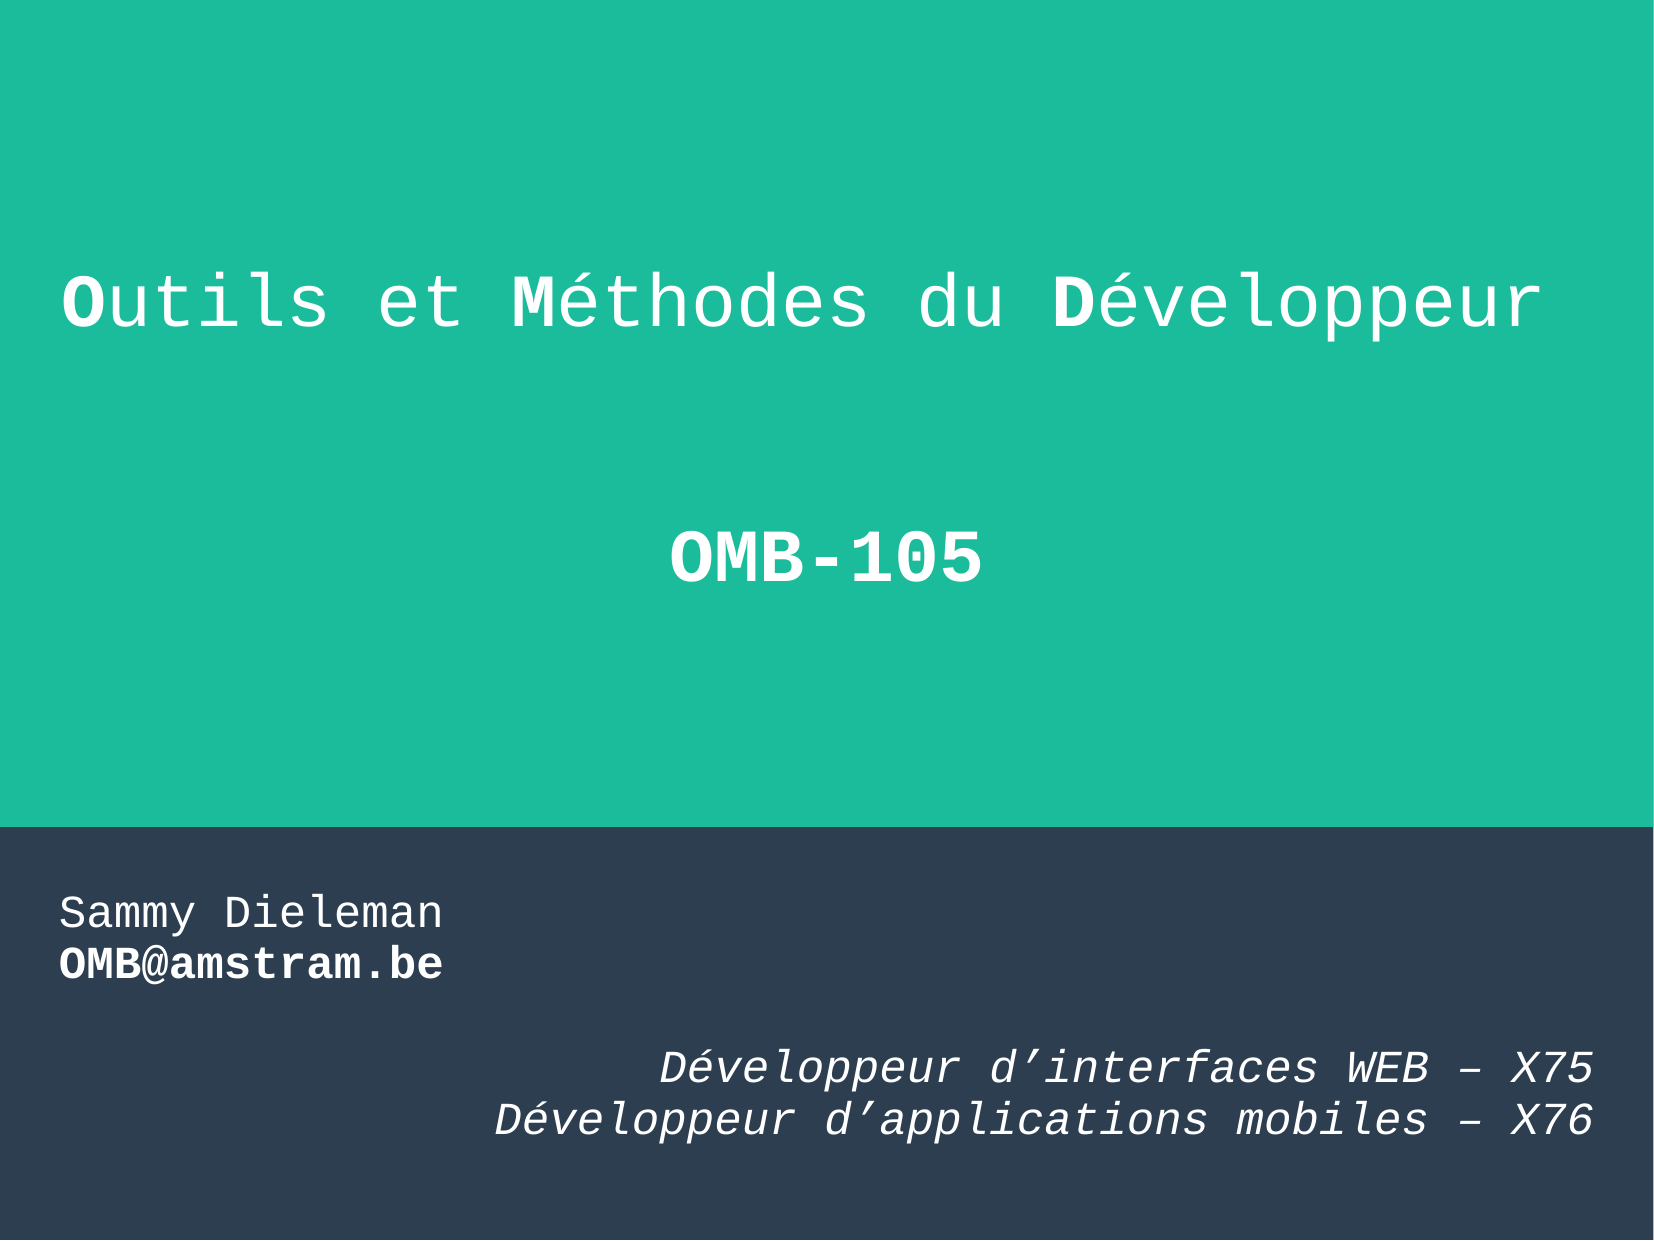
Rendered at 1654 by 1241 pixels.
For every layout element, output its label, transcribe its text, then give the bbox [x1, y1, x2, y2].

subtitle Sammy Dieleman OMB@amstram.be Développeur d’interfaces WEB – X75 Développeur d’applications mobiles – X76 [58, 856, 1595, 1181]
title Outils et Méthodes du Développeur OMB-105 [58, 0, 1595, 826]
